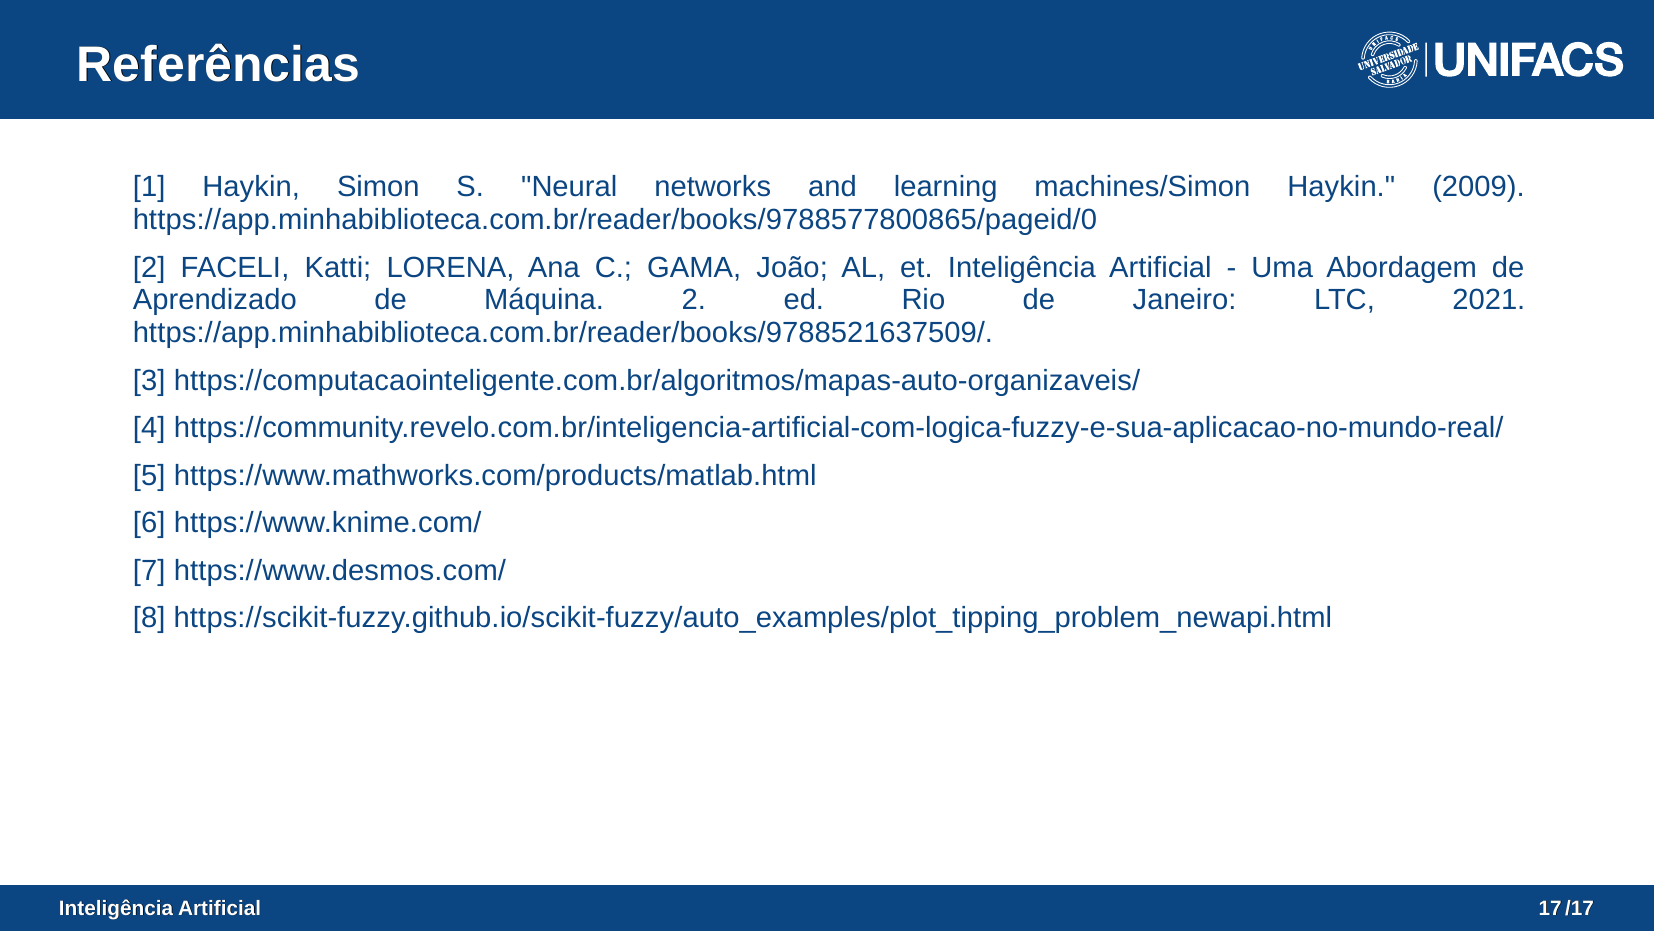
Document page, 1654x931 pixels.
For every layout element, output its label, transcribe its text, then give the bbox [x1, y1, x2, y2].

text_box [1] Haykin, Simon S. "Neural networks and learning machines/Simon Haykin." (2009). https://app.minhabiblioteca.com.br/reader/books/9788577800865/pageid/0 [2] FACELI, Katti; LORENA, Ana C.; GAMA, João; AL, et. Inteligência Artificial - Uma Abordagem de Aprendizado de Máquina. 2. ed. Rio de Janeiro: LTC, 2021. https://app.minhabiblioteca.com.br/reader/books/9788521637509/. [3] https://computacaointeligente.com.br/algoritmos/mapas-auto-organizaveis/ [4] https://community.revelo.com.br/inteligencia-artificial-com-logica-fuzzy-e-sua-aplicacao-no-mundo-real/ [5] https://www.mathworks.com/products/matlab.html [6] https://www.knime.com/ [7] https://www.desmos.com/ [8] https://scikit-fuzzy.github.io/scikit-fuzzy/auto_examples/plot_tipping_problem_newapi.html [118, 162, 1542, 888]
text_box Referências [76, 35, 904, 92]
